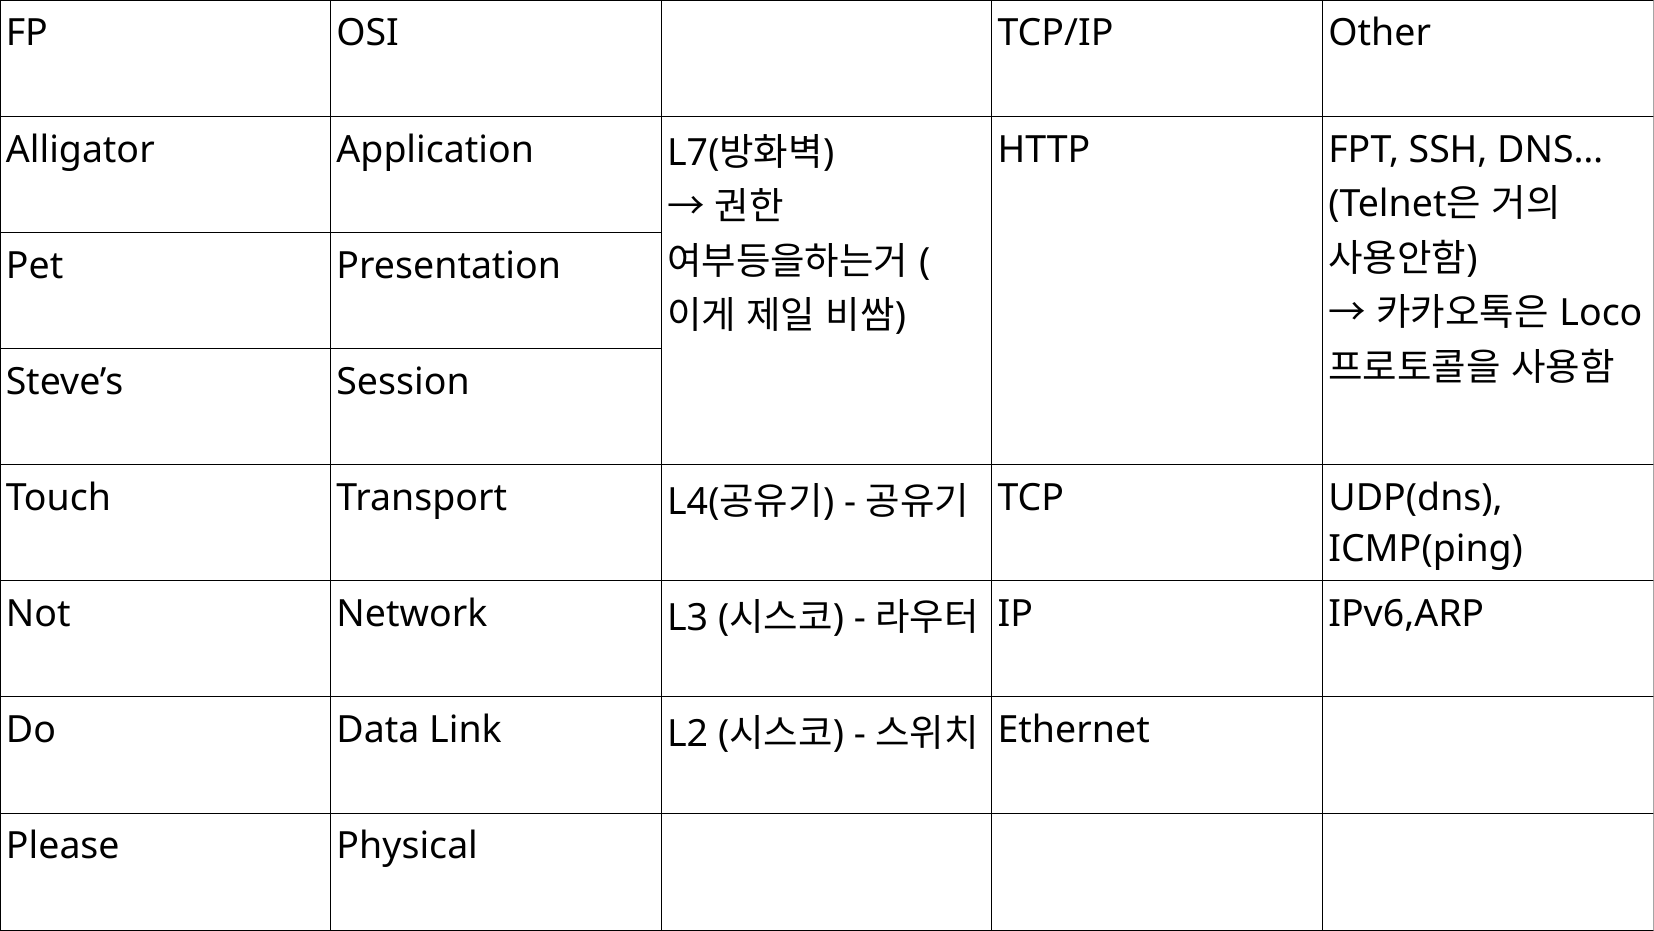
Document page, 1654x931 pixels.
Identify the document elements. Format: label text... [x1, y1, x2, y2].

table_cell Session [331, 349, 661, 464]
table_cell UDP(dns), ICMP(ping) [1323, 465, 1653, 580]
table_cell Physical [331, 814, 661, 930]
table_cell Steve’s [1, 349, 330, 464]
table_cell [662, 814, 991, 930]
table_cell Ethernet [992, 697, 1322, 813]
table_cell HTTP [992, 117, 1322, 464]
table_cell Network [331, 581, 661, 696]
table_cell [1323, 814, 1653, 930]
table_cell Presentation [331, 233, 661, 348]
table_cell Data Link [331, 697, 661, 813]
table_cell L7(방화벽) → 권한 여부등을하는거 (이게 제일 비쌈) [662, 117, 991, 464]
table_cell Please [1, 814, 330, 930]
table_cell [1323, 697, 1653, 813]
table_cell IP [992, 581, 1322, 696]
table_header FP [1, 1, 330, 116]
table_cell L4(공유기) - 공유기 [662, 465, 991, 580]
table_cell Transport [331, 465, 661, 580]
table_cell IPv6,ARP [1323, 581, 1653, 696]
table_header [662, 1, 991, 116]
table_header TCP/IP [992, 1, 1322, 116]
table_header OSI [331, 1, 661, 116]
table_cell Do [1, 697, 330, 813]
table_cell [992, 814, 1322, 930]
table_cell Pet [1, 233, 330, 348]
table_cell Alligator [1, 117, 330, 232]
table_cell Touch [1, 465, 330, 580]
table_cell L3 (시스코) - 라우터 [662, 581, 991, 696]
table_cell Not [1, 581, 330, 696]
table_cell L2 (시스코) - 스위치 [662, 697, 991, 813]
table_header Other [1323, 1, 1653, 116]
table_cell Application [331, 117, 661, 232]
table_cell TCP [992, 465, 1322, 580]
table_cell FPT, SSH, DNS… (Telnet은 거의 사용안함) → 카카오톡은 Loco 프로토콜을 사용함 [1323, 117, 1653, 464]
